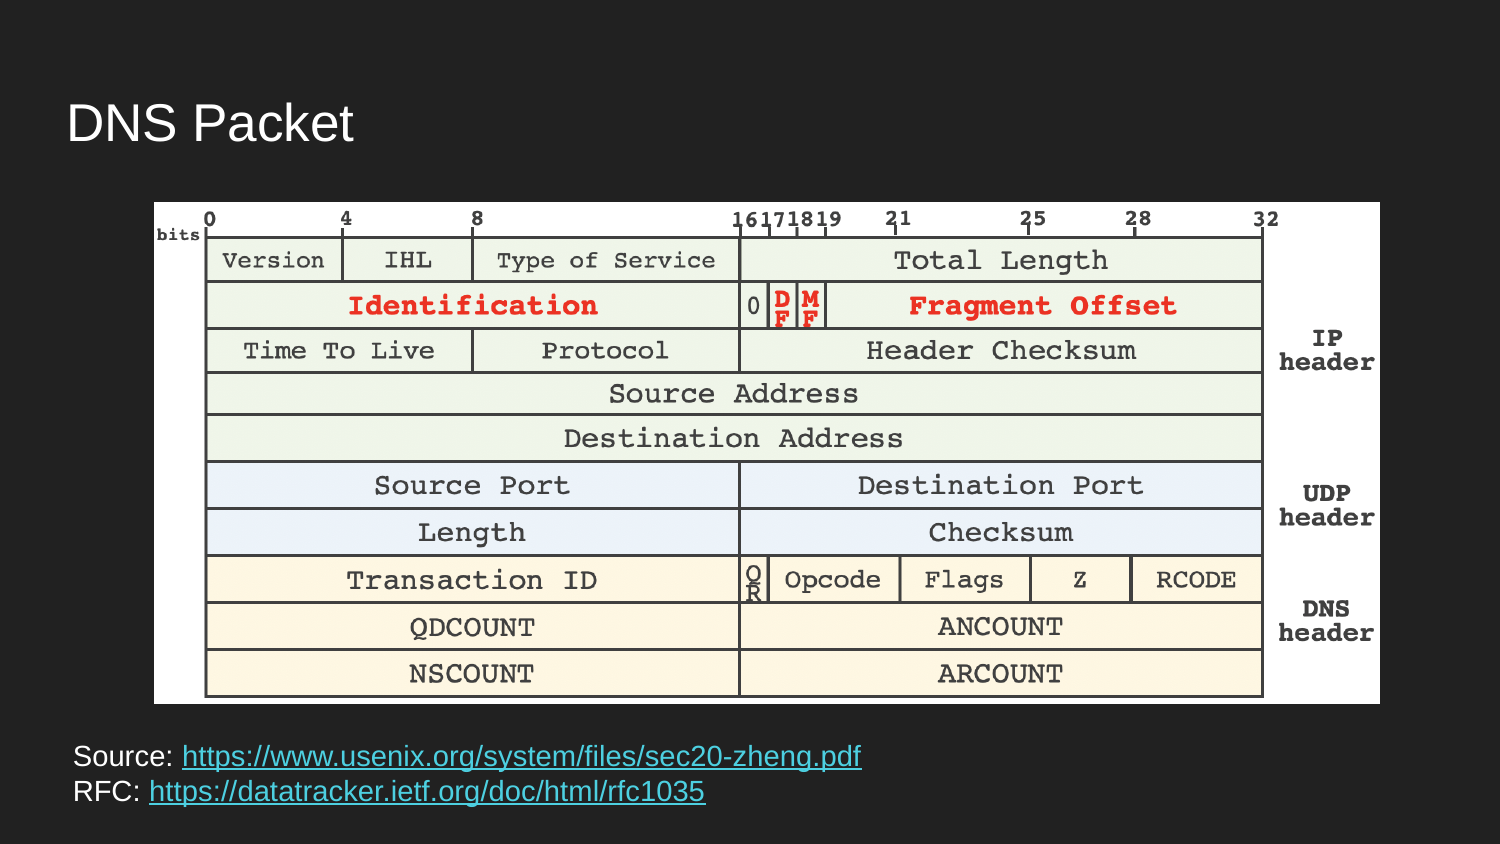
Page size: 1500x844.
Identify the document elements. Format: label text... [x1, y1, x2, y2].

picture [154, 202, 1380, 704]
title DNS Packet [51, 72, 1449, 167]
text_box Source: https://www.usenix.org/system/files/sec20-zheng.pdf RFC: https://datatracker.ietf.org/doc/html/rfc1035 [57, 722, 1215, 844]
